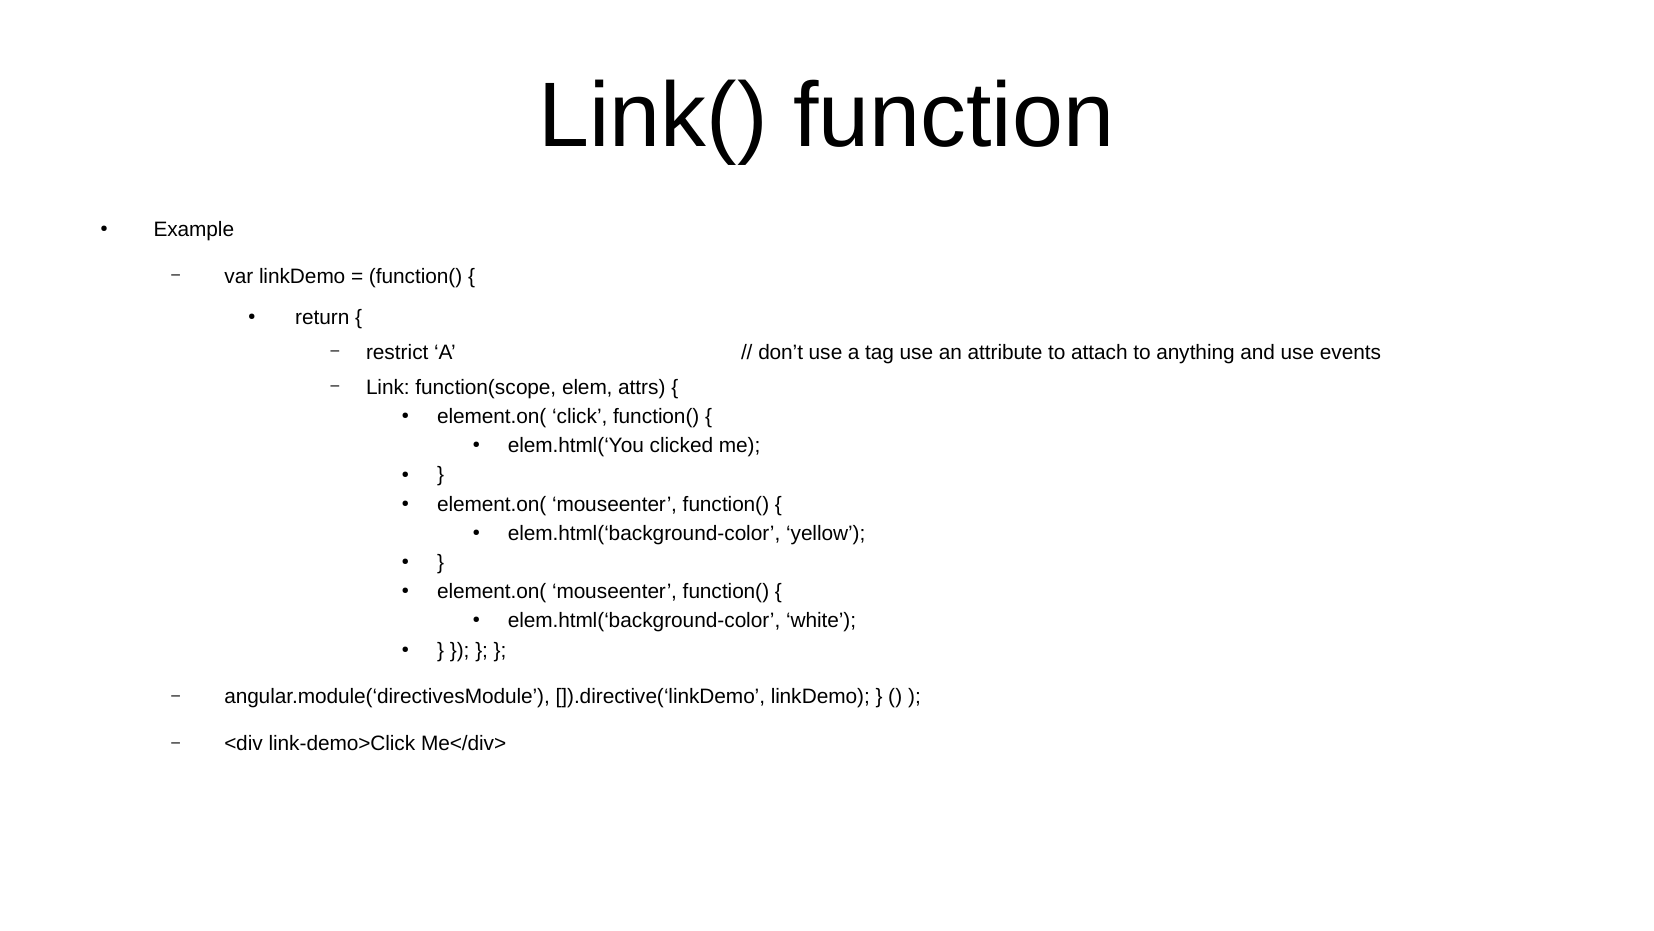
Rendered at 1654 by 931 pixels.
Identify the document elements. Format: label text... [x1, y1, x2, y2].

list Example var linkDemo = (function() { return { restrict ‘A’ // don’t use a tag use an attribute to attach to anything and use events Link: function(scope, elem, attrs) { element.on( ‘click’, function() { elem.html(‘You clicked me); } element.on( ‘mouseenter’, function() { elem.html(‘background-color’, ‘yellow’); } element.on( ‘mouseenter’, function() { elem.html(‘background-color’, ‘white’); } }); }; }; angular.module(‘directivesModule’), []).directive(‘linkDemo’, linkDemo); } () ); <div link-demo>Click Me</div> [82, 217, 1576, 916]
title Link() function [82, 37, 1571, 193]
